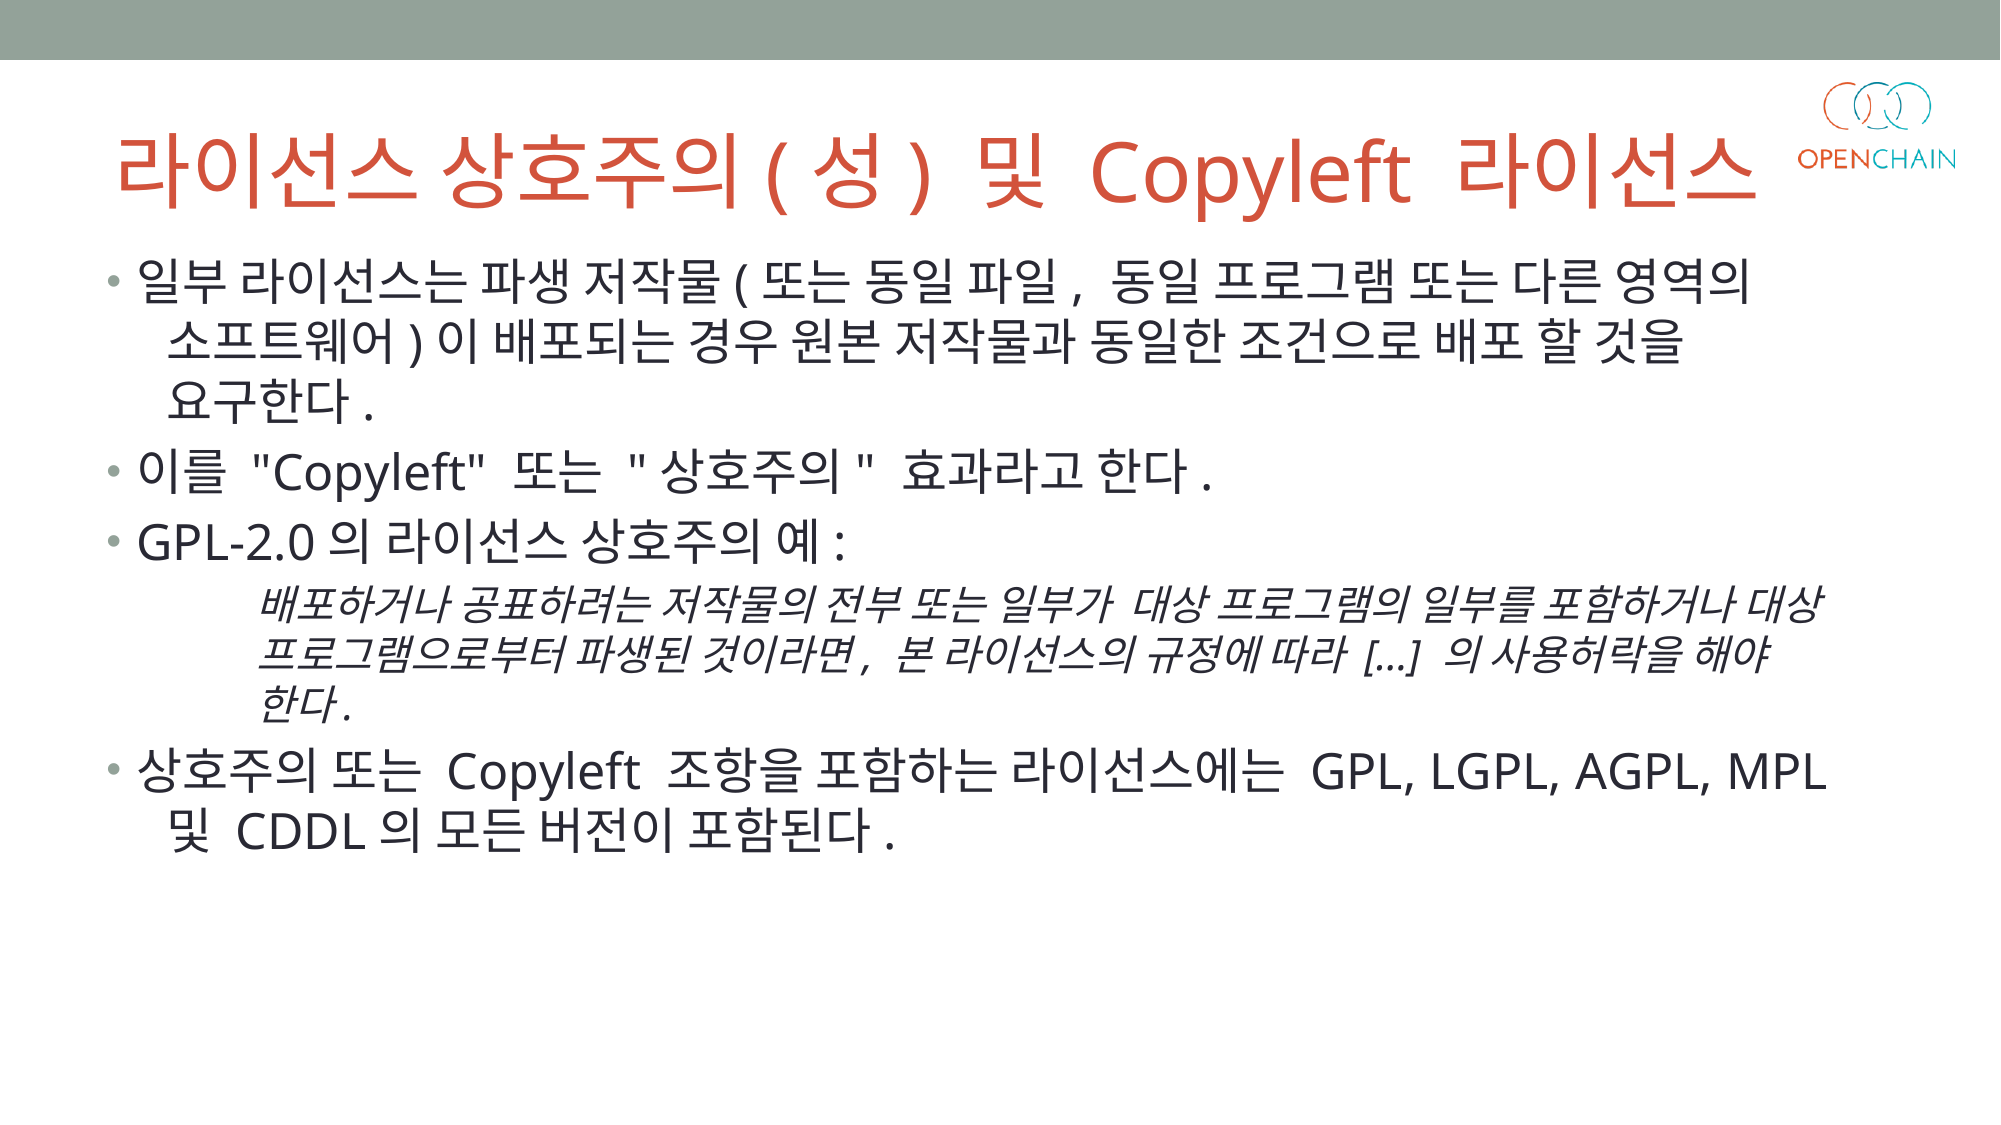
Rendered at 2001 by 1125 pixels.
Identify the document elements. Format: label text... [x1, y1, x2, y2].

title 라이선스 상호주의(성) 및 Copyleft 라이선스 [99, 87, 1900, 251]
list 일부 라이선스는 파생 저작물(또는 동일 파일, 동일 프로그램 또는 다른 영역의 소프트웨어)이 배포되는 경우 원본 저작물과 동일한 조건으로 배포 할 것을 요구한다. 이를 "Copyleft" 또는 "상호주의" 효과라고 한다. GPL-2.0의 라이선스 상호주의 예: 배포하거나 공표하려는 저작물의 전부 또는 일부가 대상 프로그램의 일부를 포함하거나 대상 프로그램으로부터 파생된 것이라면, 본 라이선스의 규정에 따라 […] 의 사용허락을 해야 한다. 상호주의 또는 Copyleft 조항을 포함하는 라이선스에는 GPL, LGPL, AGPL, MPL 및 CDDL의 모든 버전이 포함된다. [91, 243, 1863, 1093]
